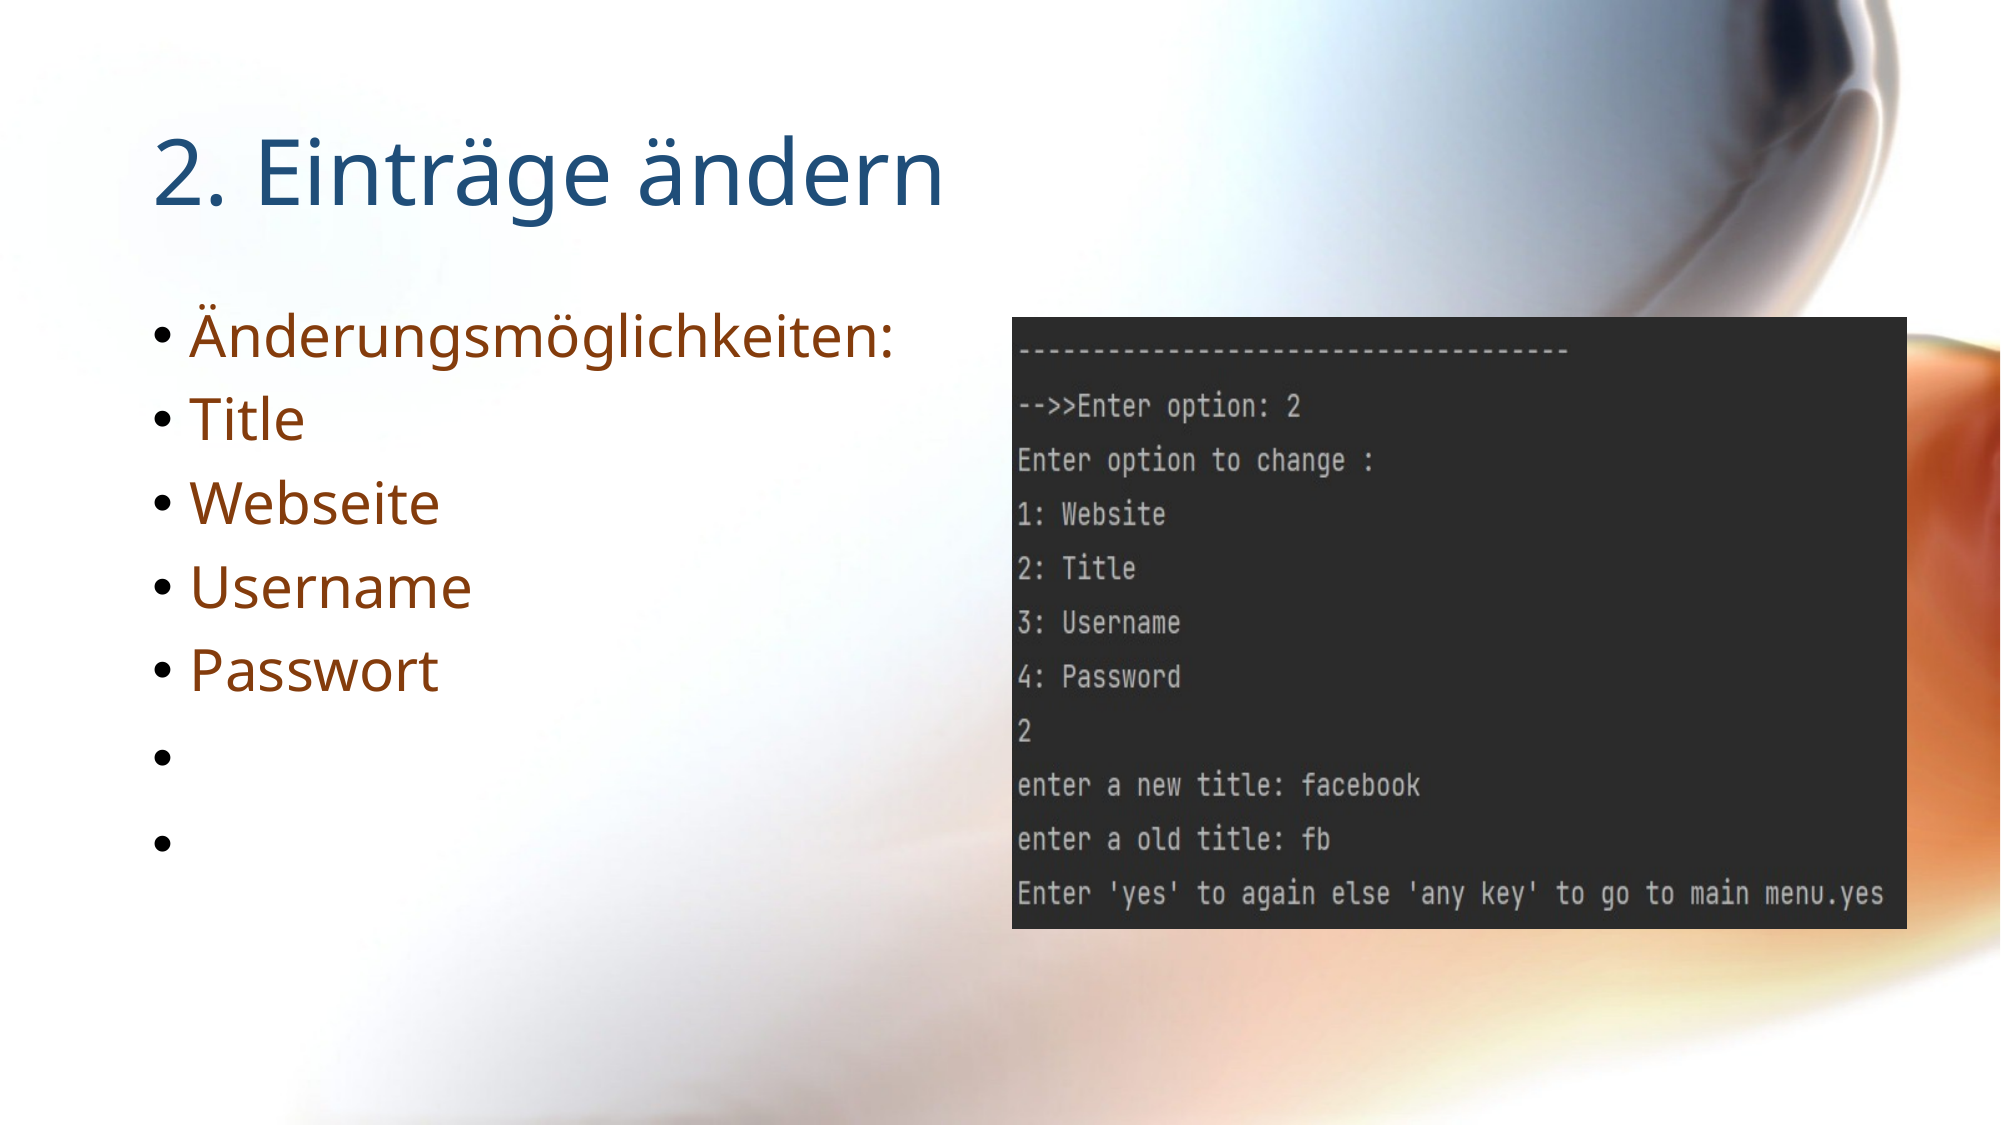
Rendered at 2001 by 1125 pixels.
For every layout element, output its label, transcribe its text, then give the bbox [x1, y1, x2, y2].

picture [1012, 317, 1907, 929]
list Änderungsmöglichkeiten: Title Webseite Username Passwort [137, 299, 988, 1014]
title 2. Einträge ändern [137, 59, 1863, 278]
